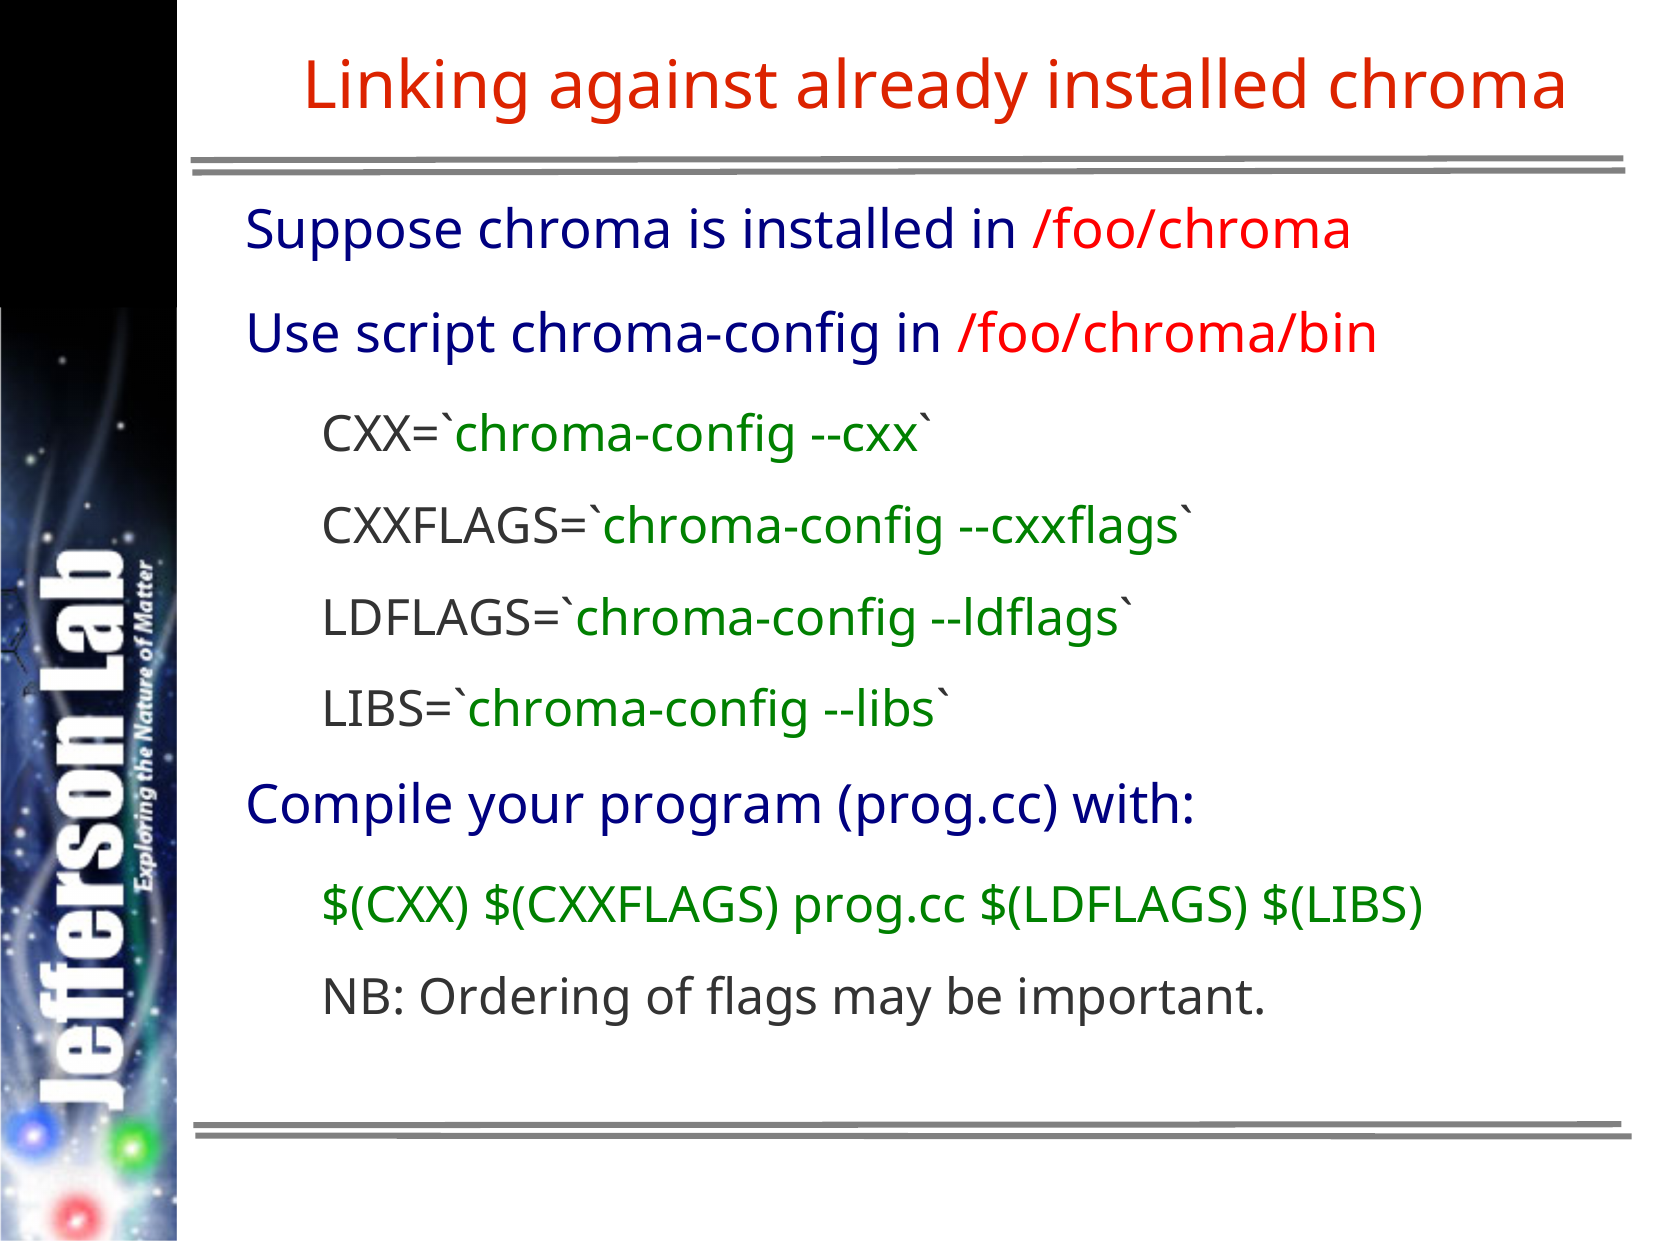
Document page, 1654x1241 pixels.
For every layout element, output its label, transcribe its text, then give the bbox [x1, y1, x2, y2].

picture [2, 308, 176, 1240]
title Linking against already installed chroma [235, 17, 1638, 149]
list Suppose chroma is installed in /foo/chroma Use script chroma-config in /foo/chroma/bin CXX=`chroma-config --cxx` CXXFLAGS=`chroma-config --cxxflags` LDFLAGS=`chroma-config --ldflags` LIBS=`chroma-config --libs` Compile your program (prog.cc) with: $(CXX) $(CXXFLAGS) prog.cc $(LDFLAGS) $(LIBS) NB: Ordering of flags may be important. [227, 190, 1628, 1100]
